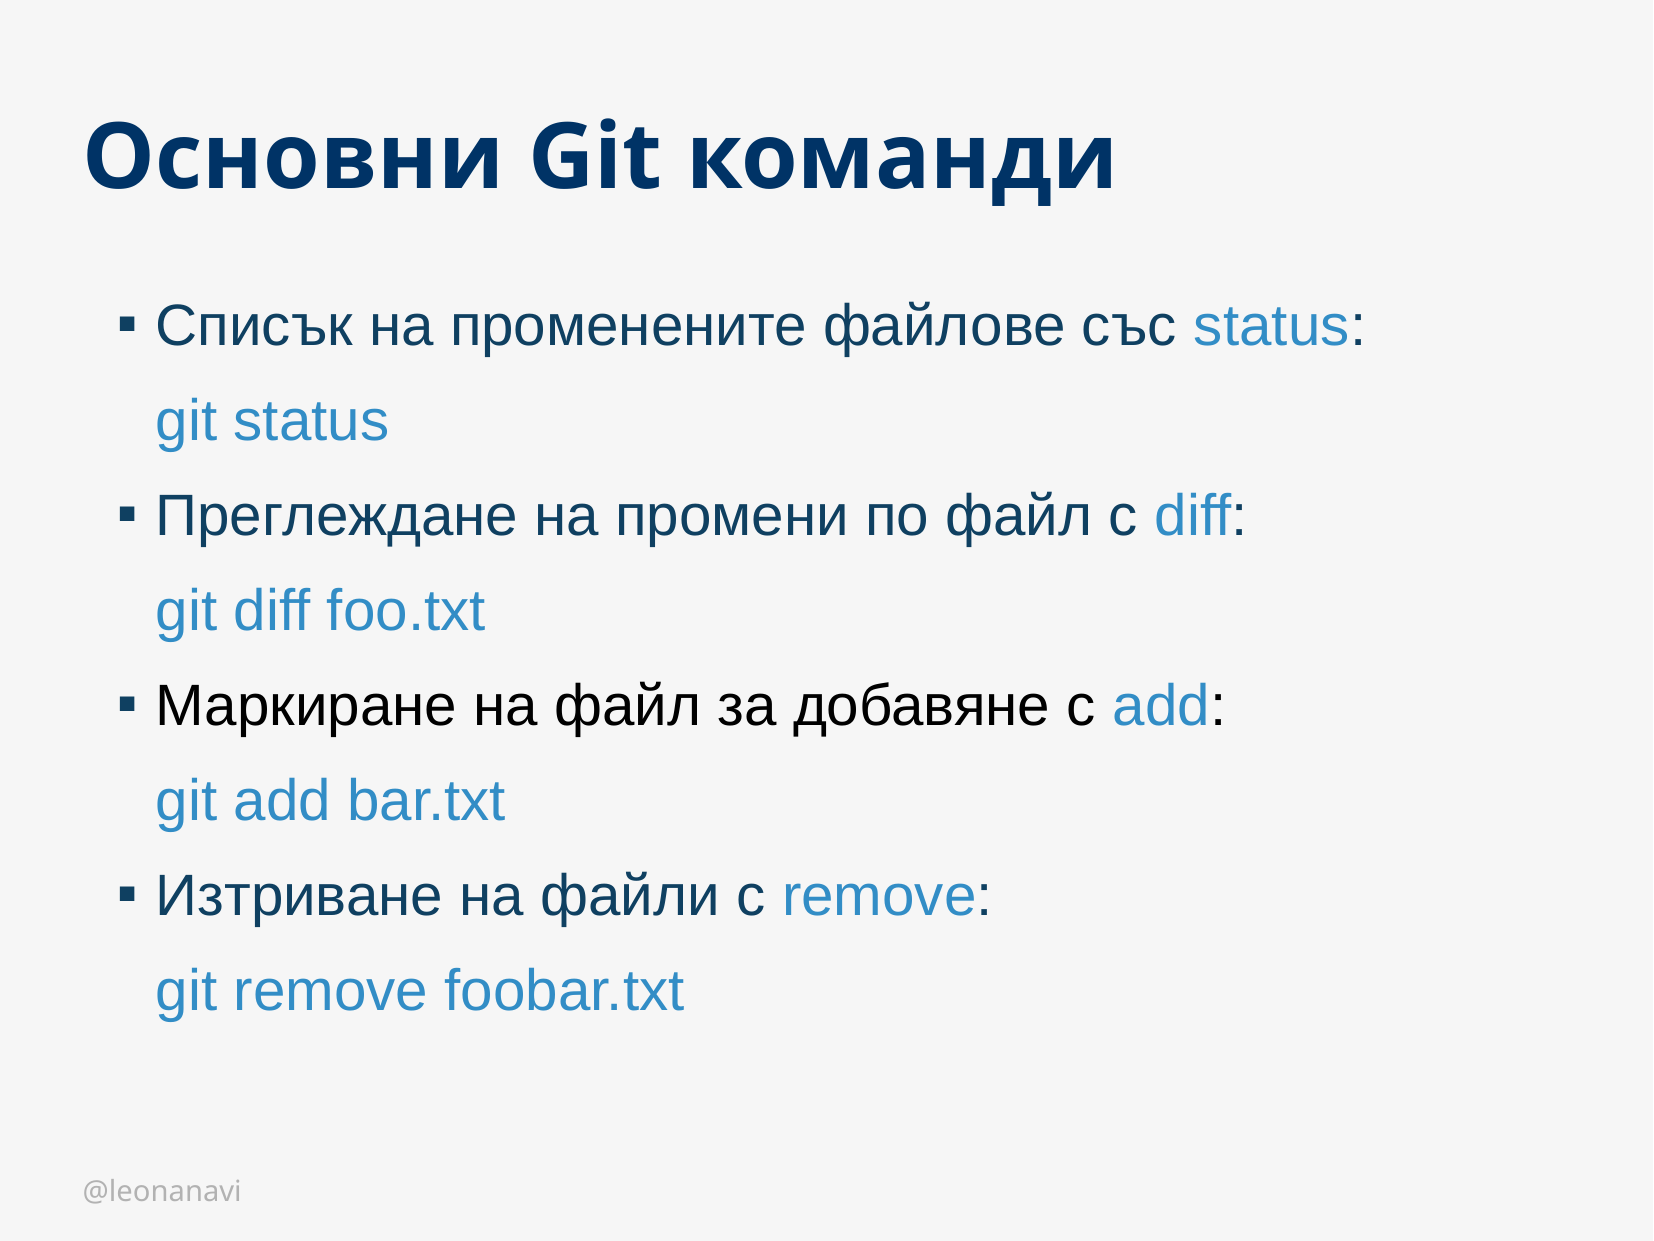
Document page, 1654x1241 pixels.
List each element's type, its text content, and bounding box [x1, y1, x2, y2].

title Основни Git команди [82, 49, 1571, 257]
text_box Списък на променените файлове със status: git status Преглеждане на промени по файл с diff: git diff foo.txt Маркиране на файл за добавяне с add: git add bar.txt Изтриване на файли с remove: git remove foobar.txt [105, 285, 1651, 1200]
